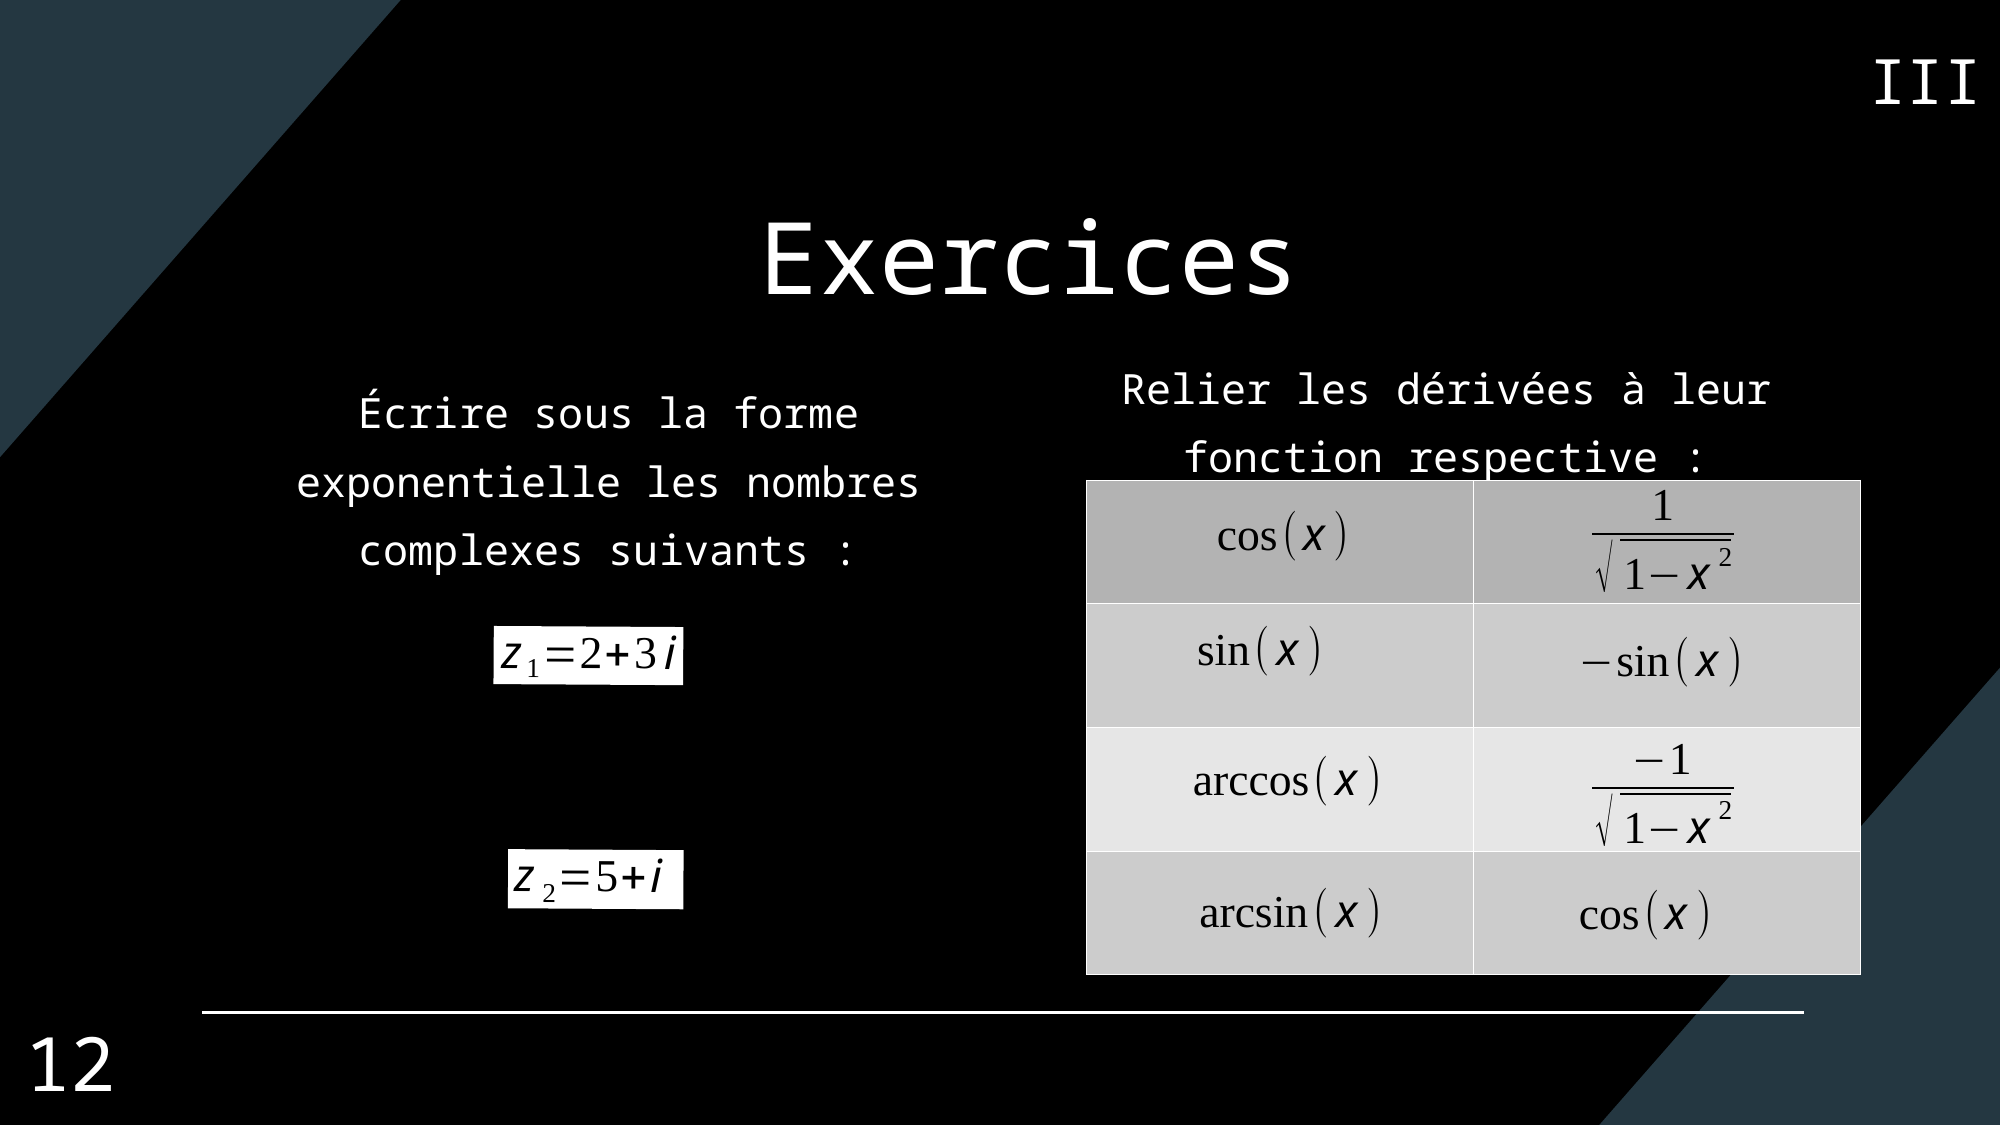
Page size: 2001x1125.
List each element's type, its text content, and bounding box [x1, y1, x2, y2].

chart [493, 625, 684, 686]
chart [1572, 633, 1749, 690]
chart [1584, 734, 1743, 854]
chart [1186, 753, 1388, 810]
chart [1190, 623, 1329, 680]
table_cell [1087, 728, 1473, 851]
text_box III [1854, 30, 2000, 119]
title Exercices [187, 143, 1813, 367]
chart [1193, 885, 1388, 942]
list Relier les dérivées à leur fonction respective : [1014, 348, 1808, 934]
chart [1572, 887, 1718, 944]
text_box <number> [10, 1003, 403, 1107]
table_cell [1474, 852, 1860, 974]
chart [1584, 480, 1743, 600]
table_cell [1087, 852, 1473, 974]
table_cell [1087, 604, 1473, 727]
chart [1210, 508, 1356, 565]
table_cell [1474, 728, 1860, 851]
table_header [1474, 481, 1860, 603]
chart [507, 849, 684, 910]
list Écrire sous la forme exponentielle les nombres complexes suivants : [177, 372, 971, 958]
table_header [1087, 481, 1473, 603]
table_cell [1474, 604, 1860, 727]
